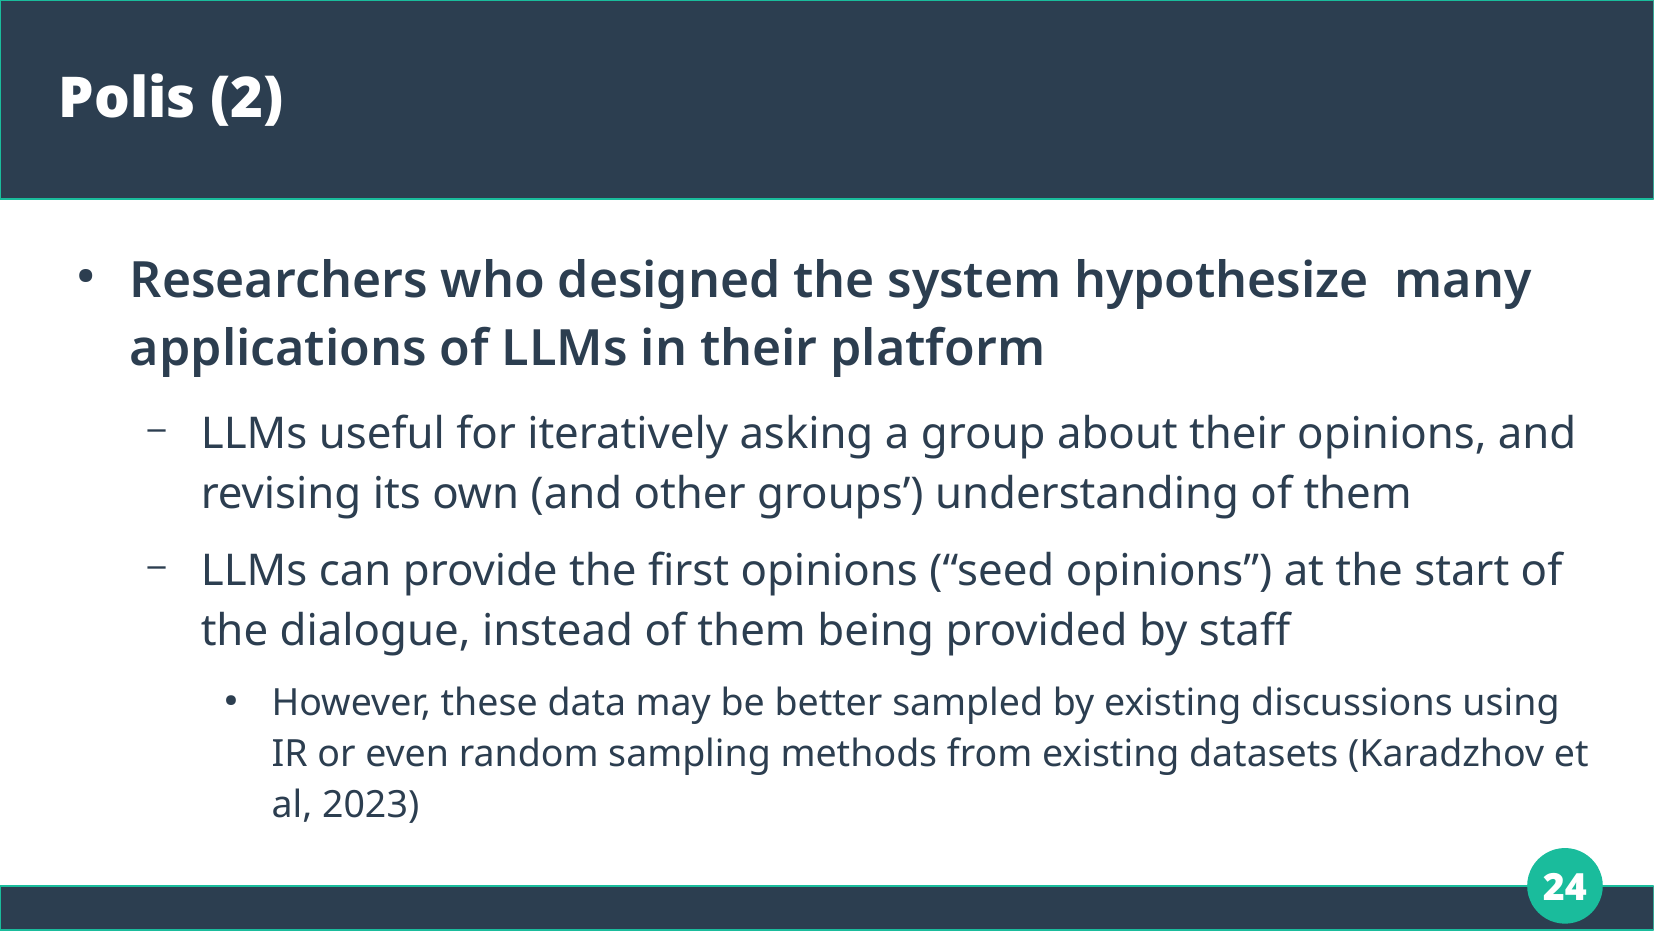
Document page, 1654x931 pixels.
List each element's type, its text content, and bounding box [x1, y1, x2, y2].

title Polis (2) [59, 37, 1595, 156]
list Researchers who designed the system hypothesize many applications of LLMs in their platform LLMs useful for iteratively asking a group about their opinions, and revising its own (and other groups’) understanding of them LLMs can provide the first opinions (“seed opinions”) at the start of the dialogue, instead of them being provided by staff However, these data may be better sampled by existing discussions using IR or even random sampling methods from existing datasets (Karadzhov et al, 2023) [59, 243, 1595, 864]
